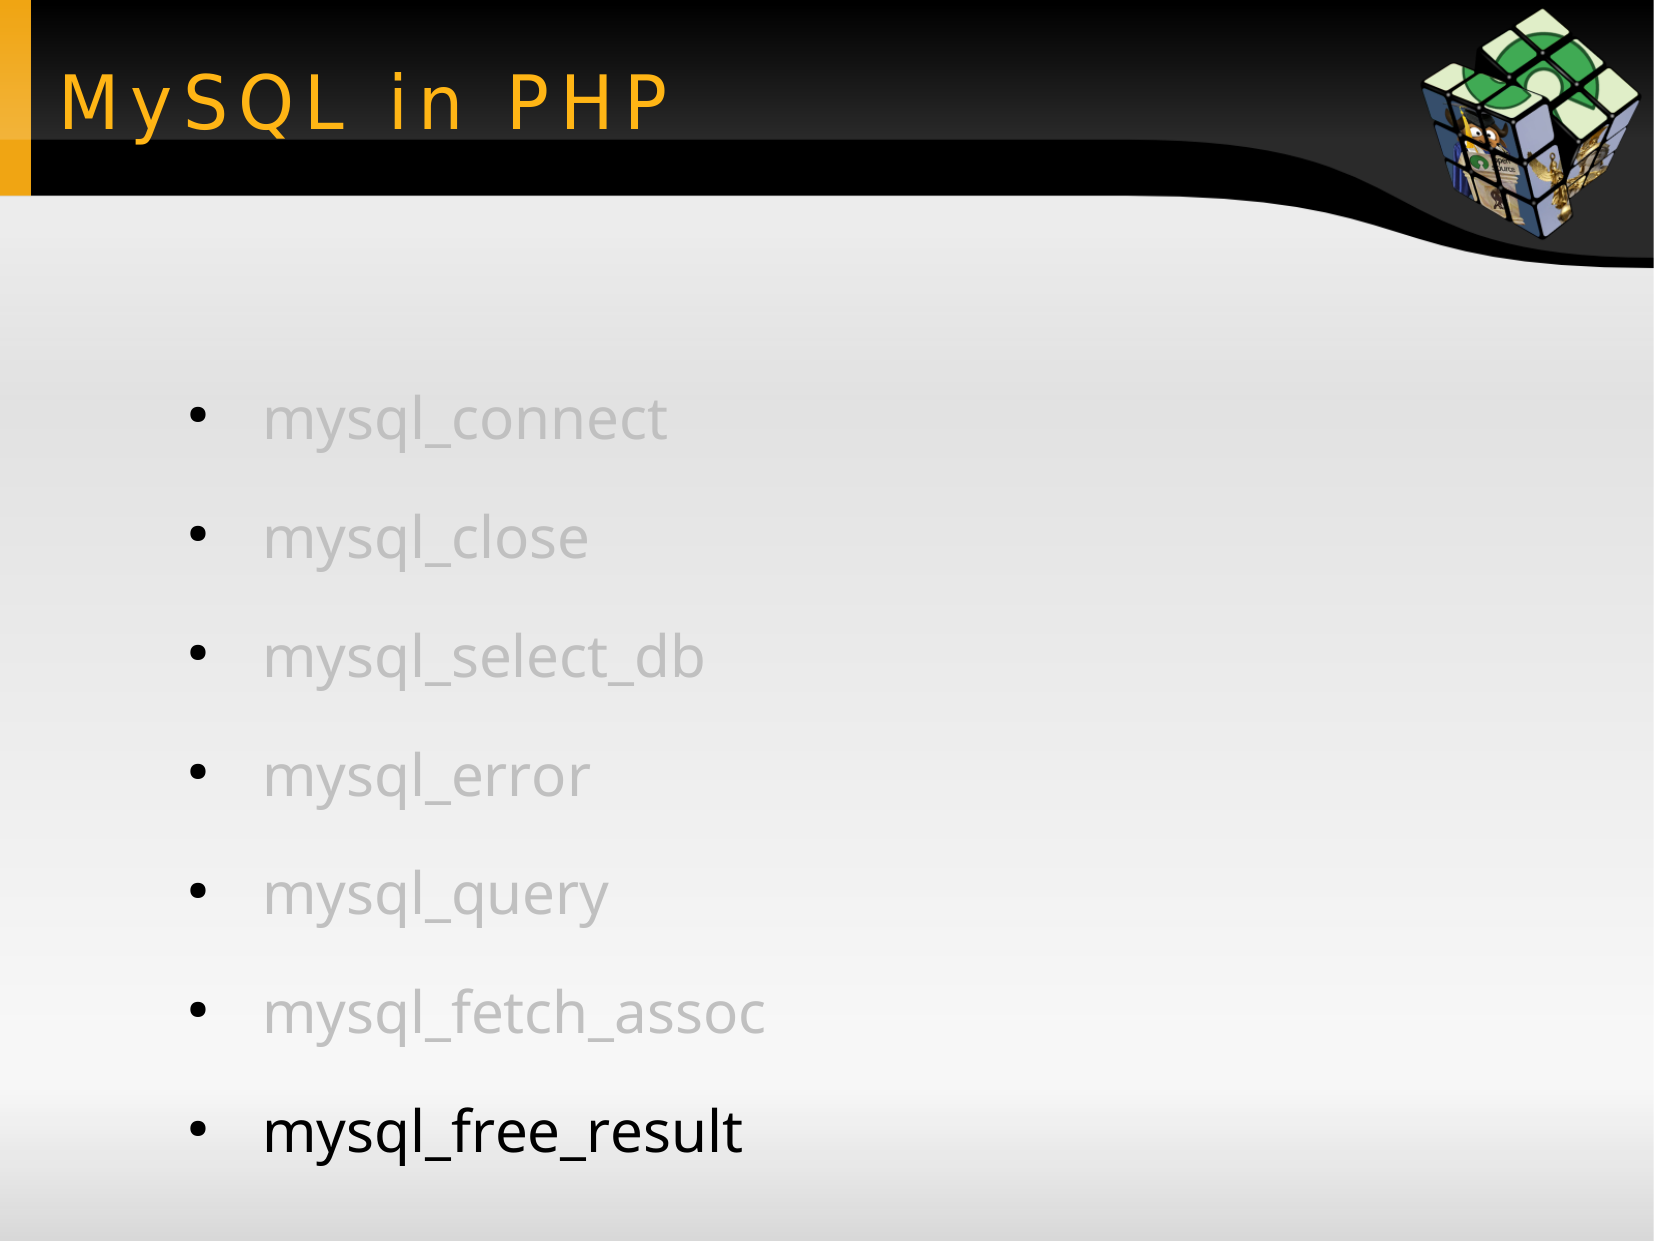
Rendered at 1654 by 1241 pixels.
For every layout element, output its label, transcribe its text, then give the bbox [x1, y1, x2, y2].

picture [0, 0, 1654, 1241]
title MySQL in PHP [59, 29, 1270, 178]
text_box mysql_connect mysql_close mysql_select_db mysql_error mysql_query mysql_fetch_assoc mysql_free_result [187, 337, 1534, 1080]
